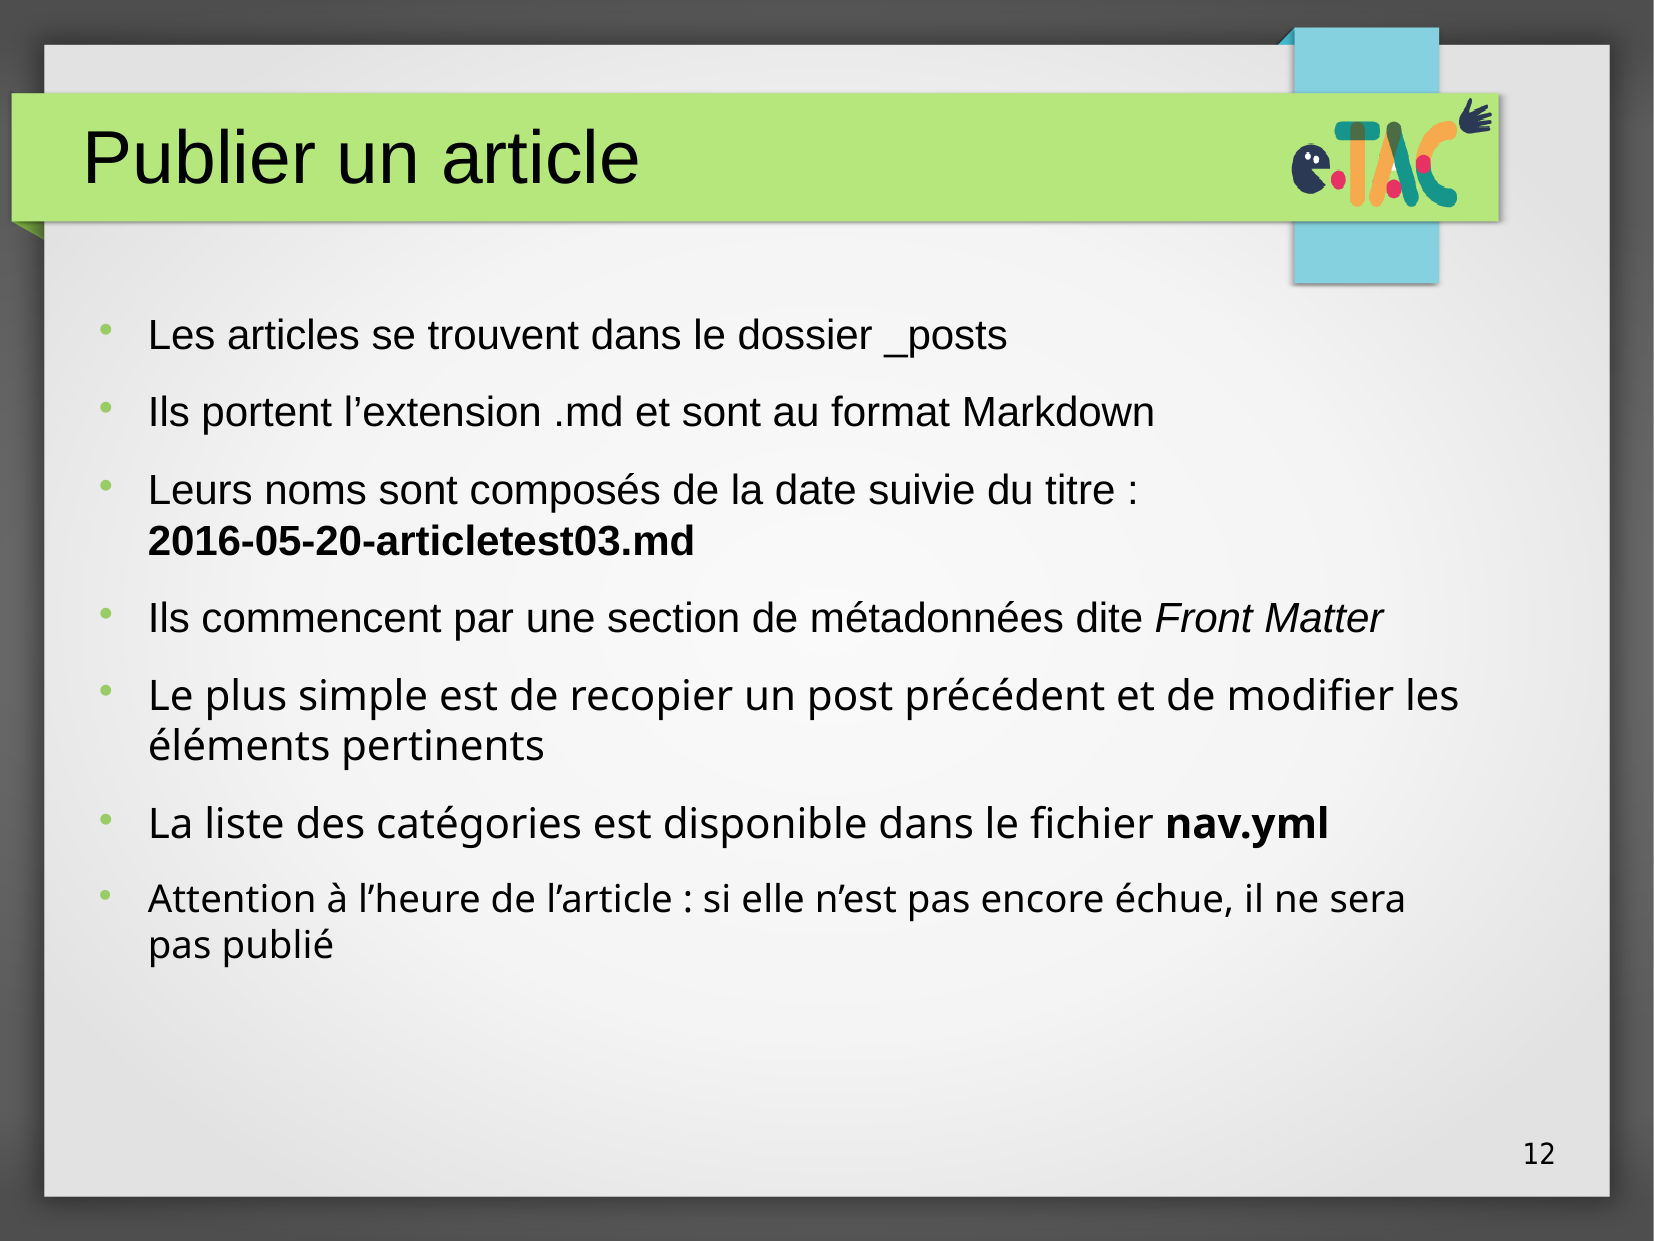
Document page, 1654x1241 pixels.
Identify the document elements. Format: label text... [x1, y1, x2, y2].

picture [0, 0, 1654, 1241]
text_box Les articles se trouvent dans le dossier _posts Ils portent l’extension .md et sont au format Markdown Leurs noms sont composés de la date suivie du titre : 2016-05-20-articletest03.md Ils commencent par une section de métadonnées dite Front Matter Le plus simple est de recopier un post précédent et de modifier les éléments pertinents La liste des catégories est disponible dans le fichier nav.yml Attention à l’heure de l’article : si elle n’est pas encore échue, il ne sera pas publié [82, 307, 1477, 1015]
text_box Publier un article [82, 94, 1264, 213]
